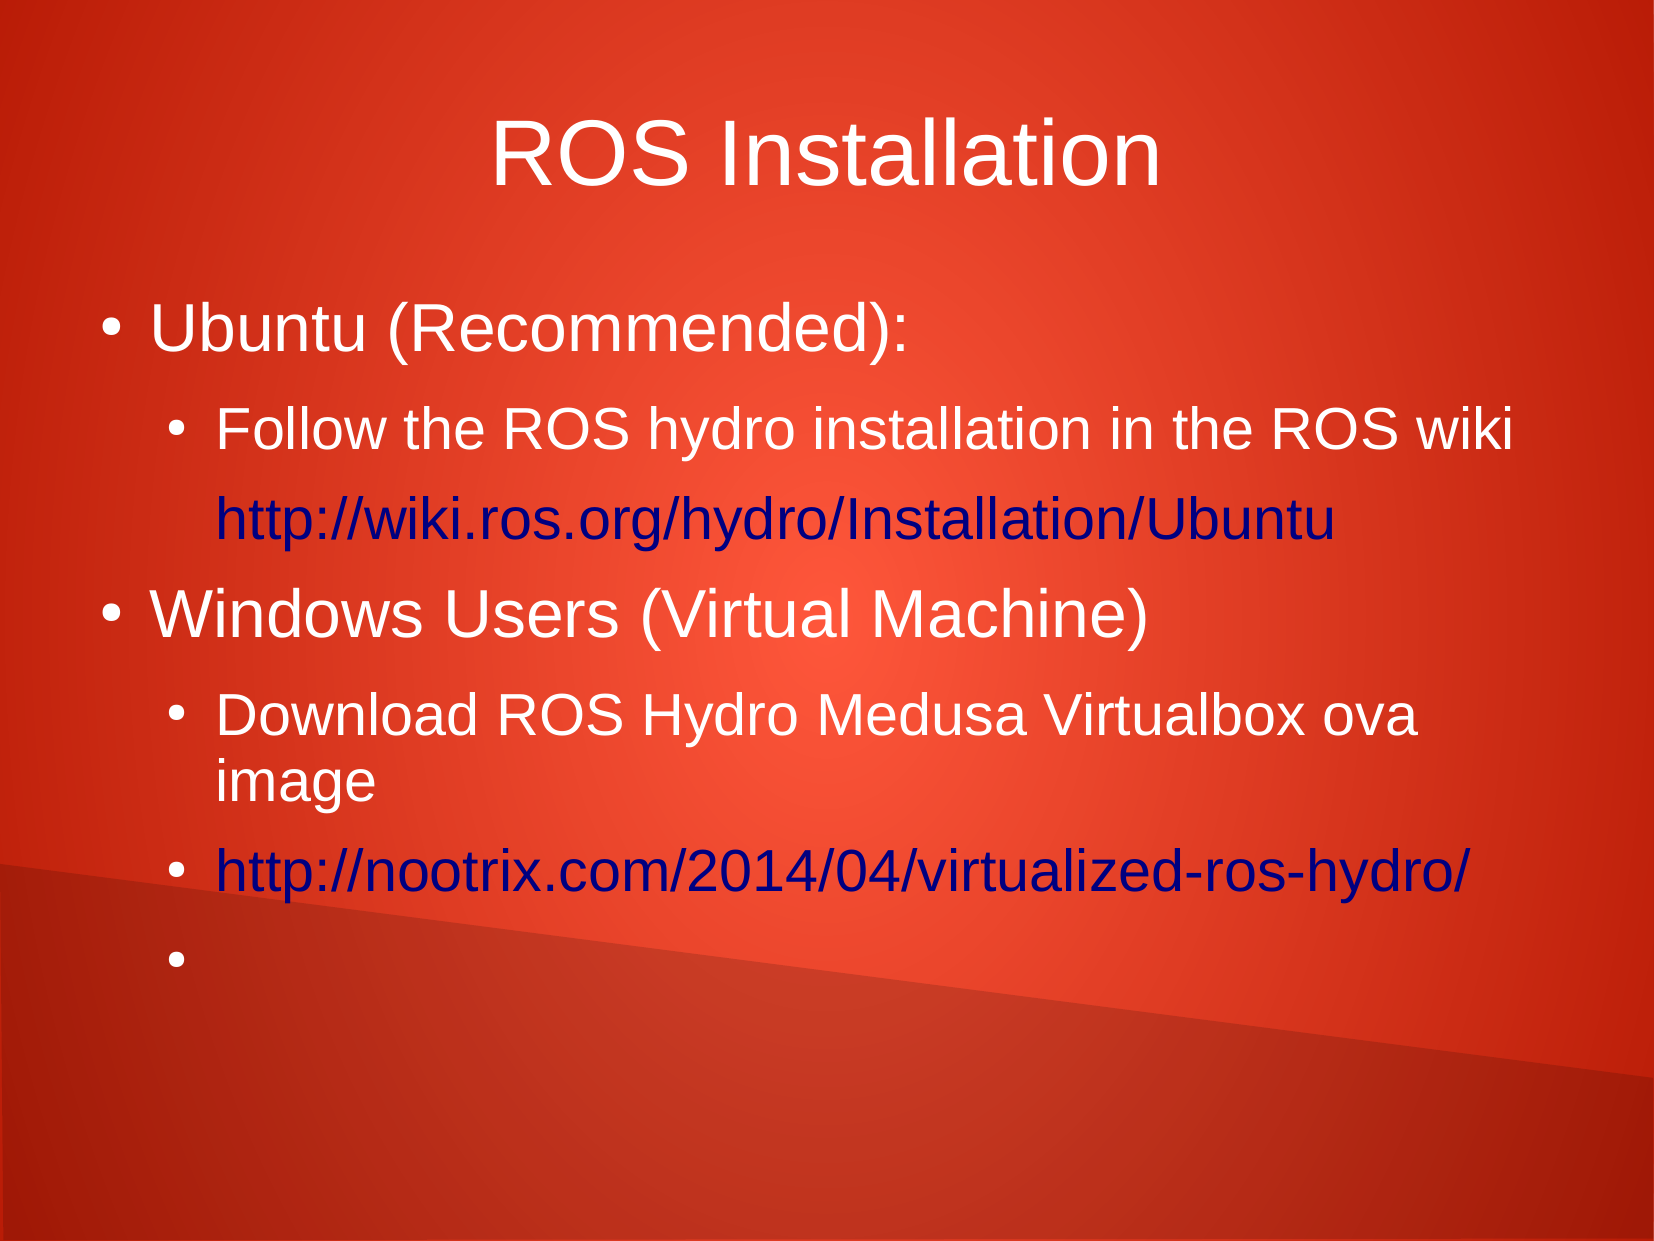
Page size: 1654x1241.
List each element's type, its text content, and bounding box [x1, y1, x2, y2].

title ROS Installation [82, 49, 1571, 257]
list Ubuntu (Recommended): Follow the ROS hydro installation in the ROS wiki http://wiki.ros.org/hydro/Installation/Ubuntu Windows Users (Virtual Machine) Download ROS Hydro Medusa Virtualbox ova image http://nootrix.com/2014/04/virtualized-ros-hydro/ [82, 290, 1571, 1010]
